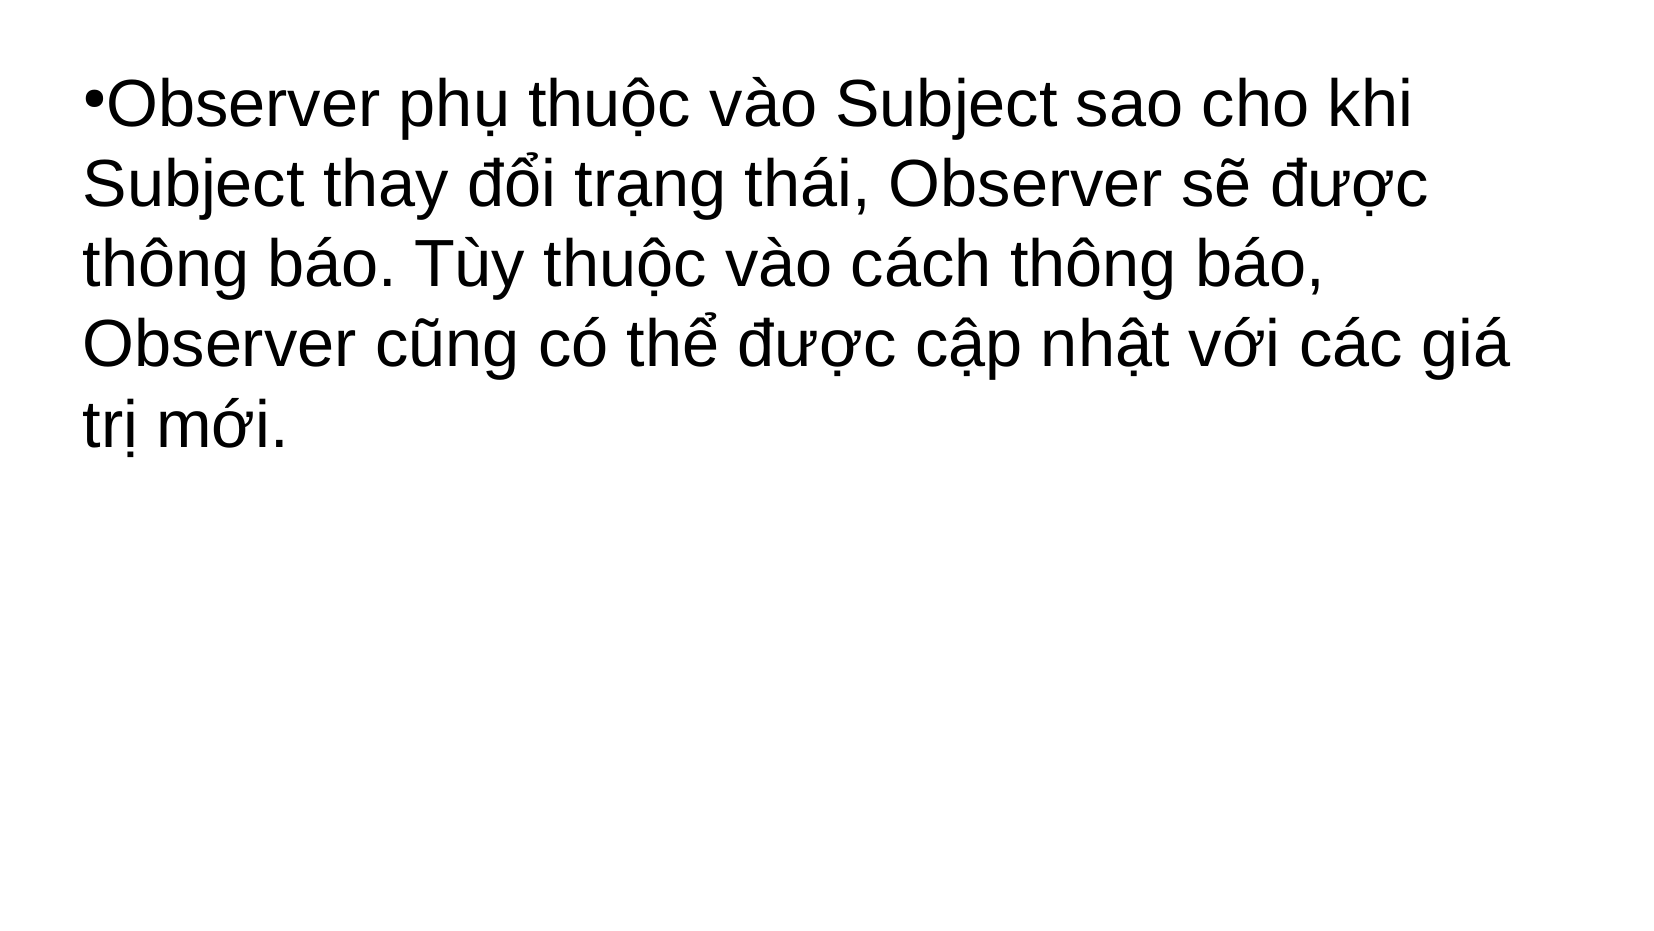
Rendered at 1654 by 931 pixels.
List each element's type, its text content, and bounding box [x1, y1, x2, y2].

list Observer phụ thuộc vào Subject sao cho khi Subject thay đổi trạng thái, Observer sẽ được thông báo. Tùy thuộc vào cách thông báo, Observer cũng có thể được cập nhật với các giá trị mới. [82, 60, 1571, 758]
